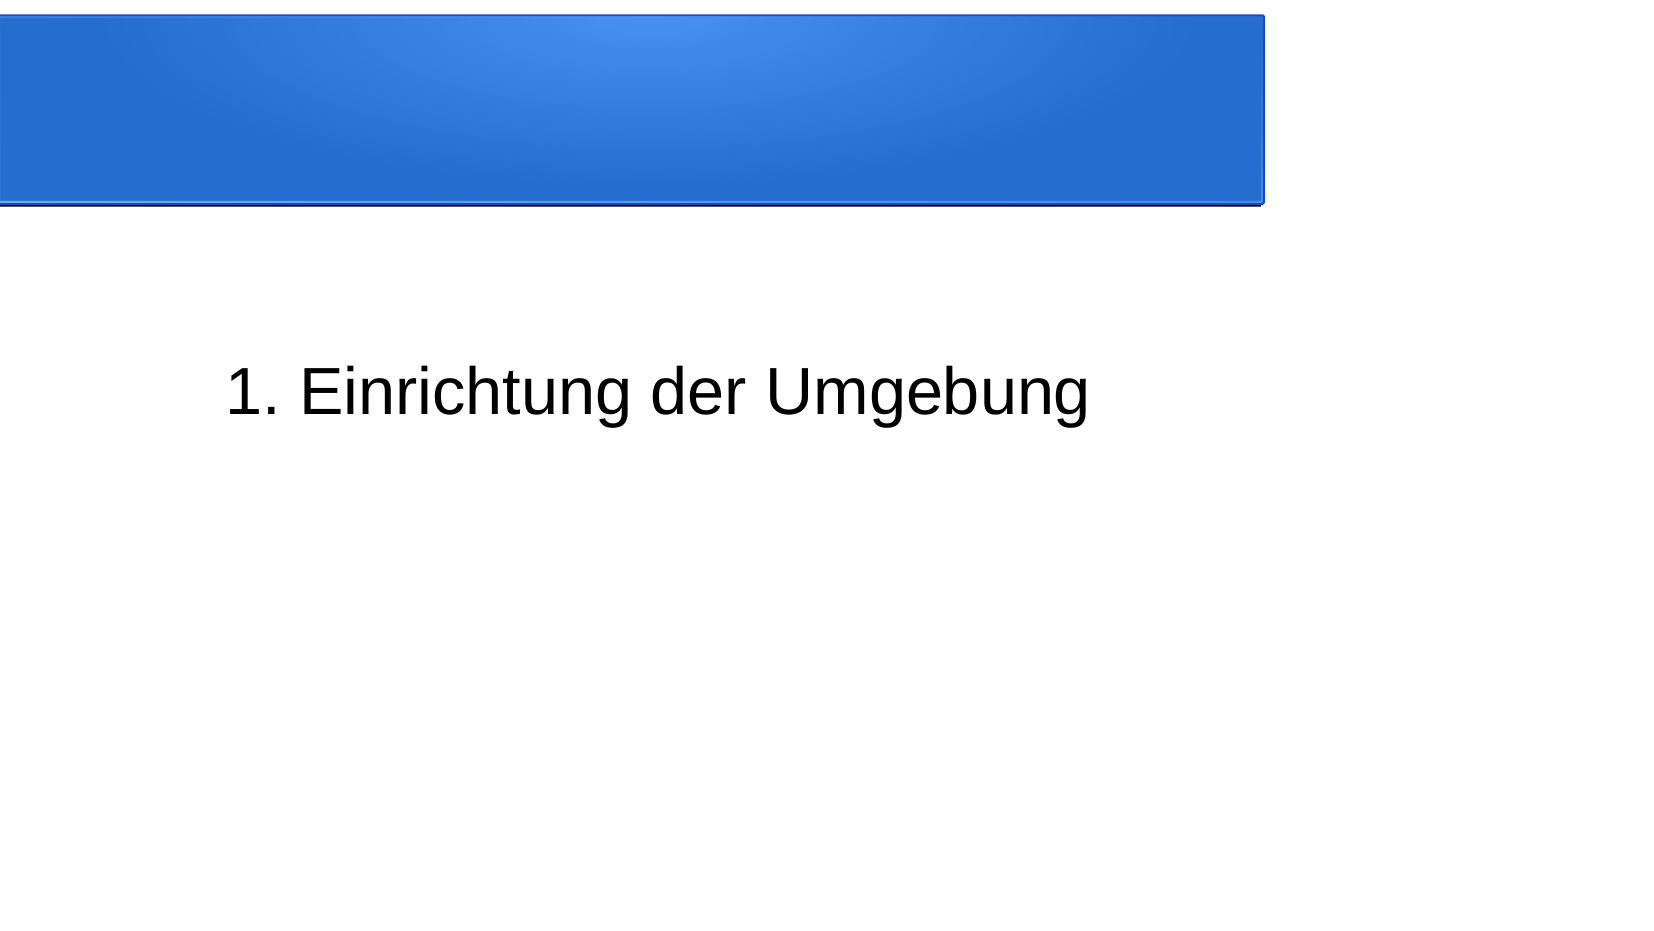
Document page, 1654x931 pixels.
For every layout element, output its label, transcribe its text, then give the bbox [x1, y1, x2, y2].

subtitle 1. Einrichtung der Umgebung [82, 35, 1235, 748]
